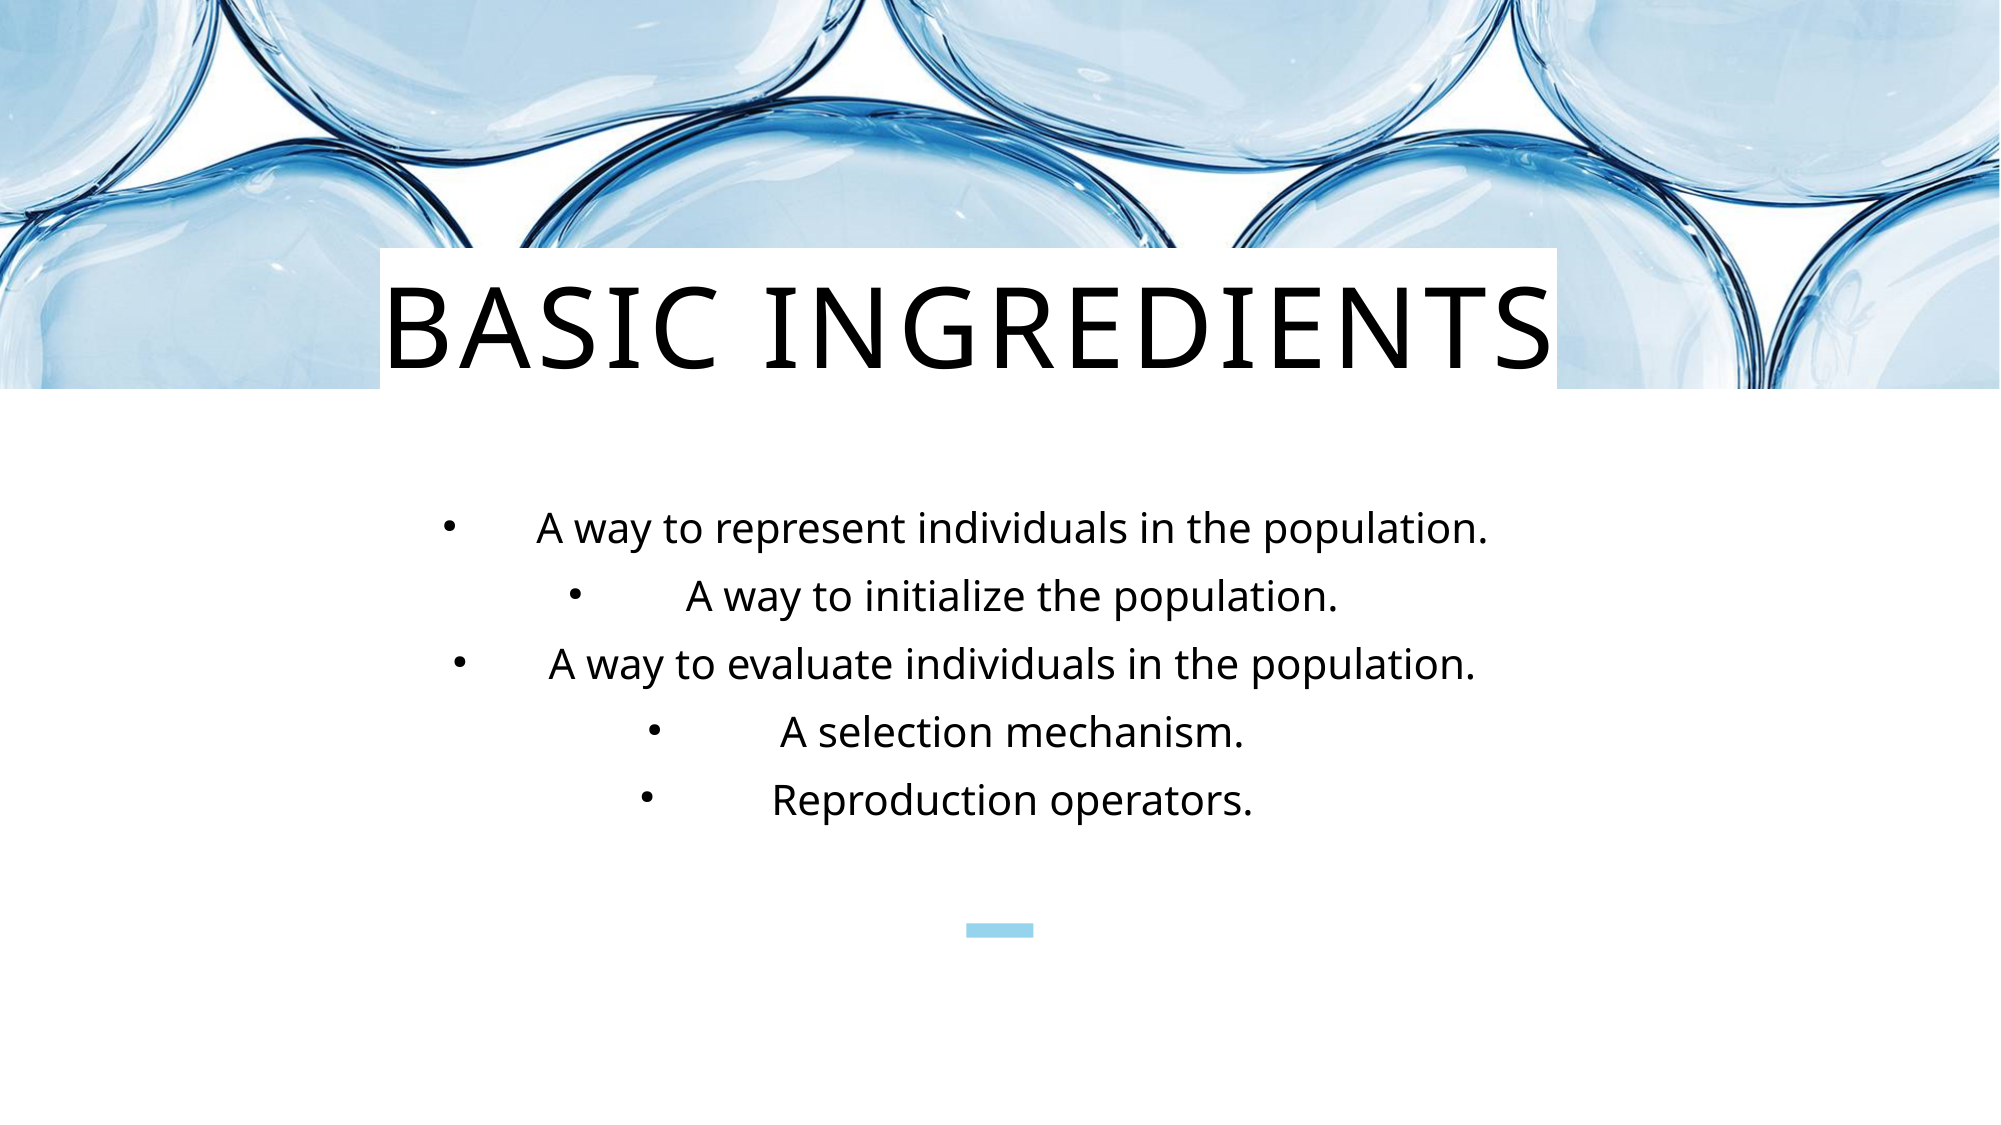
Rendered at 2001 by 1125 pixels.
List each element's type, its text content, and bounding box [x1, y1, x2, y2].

subtitle A way to represent individuals in the population. A way to initialize the population. A way to evaluate individuals in the population. A selection mechanism. Reproduction operators. [135, 501, 1861, 827]
picture [0, 0, 2000, 389]
title Basic ingredients [105, 118, 1831, 546]
